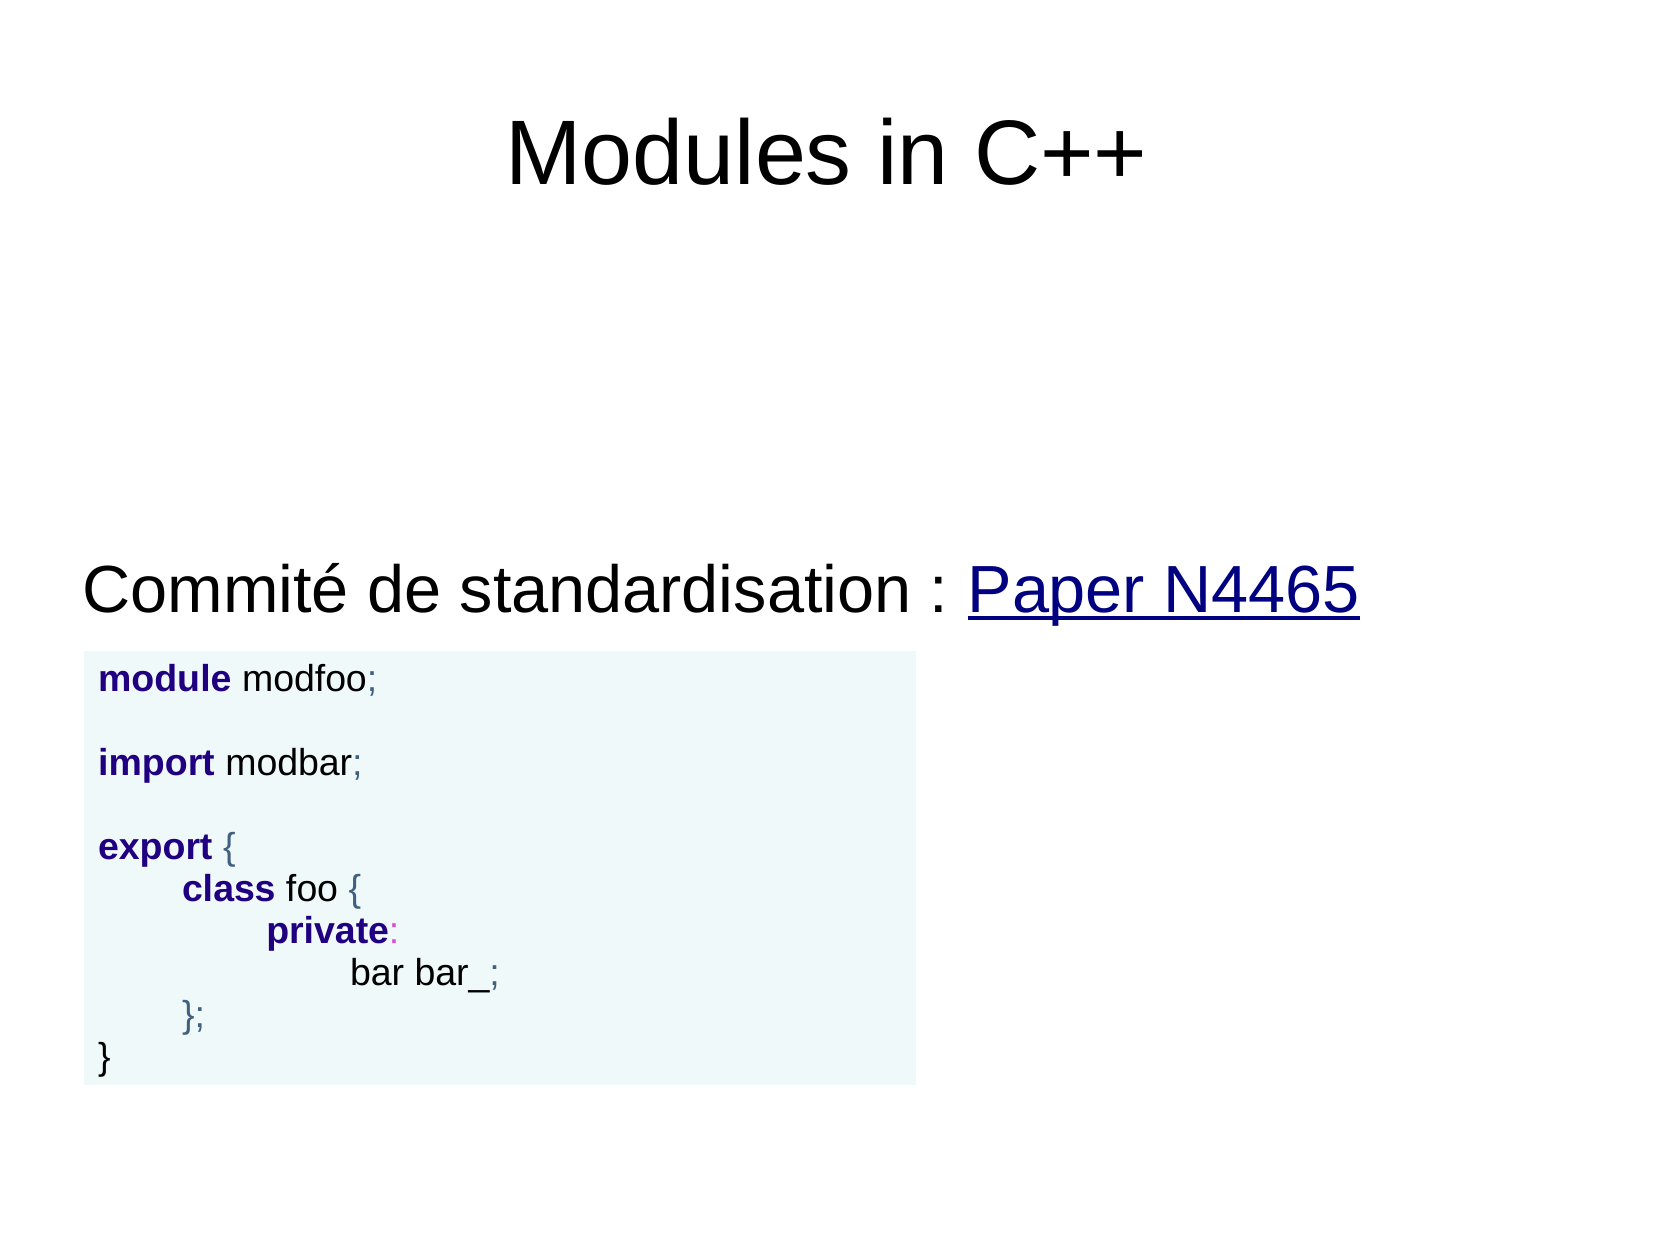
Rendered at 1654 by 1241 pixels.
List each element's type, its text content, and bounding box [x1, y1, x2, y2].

table_header module modfoo; import modbar; export { class foo { private: bar bar_; }; } [84, 651, 916, 1085]
title Modules in C++ [82, 49, 1571, 257]
subtitle Commité de standardisation : Paper N4465 [82, 290, 1571, 1010]
